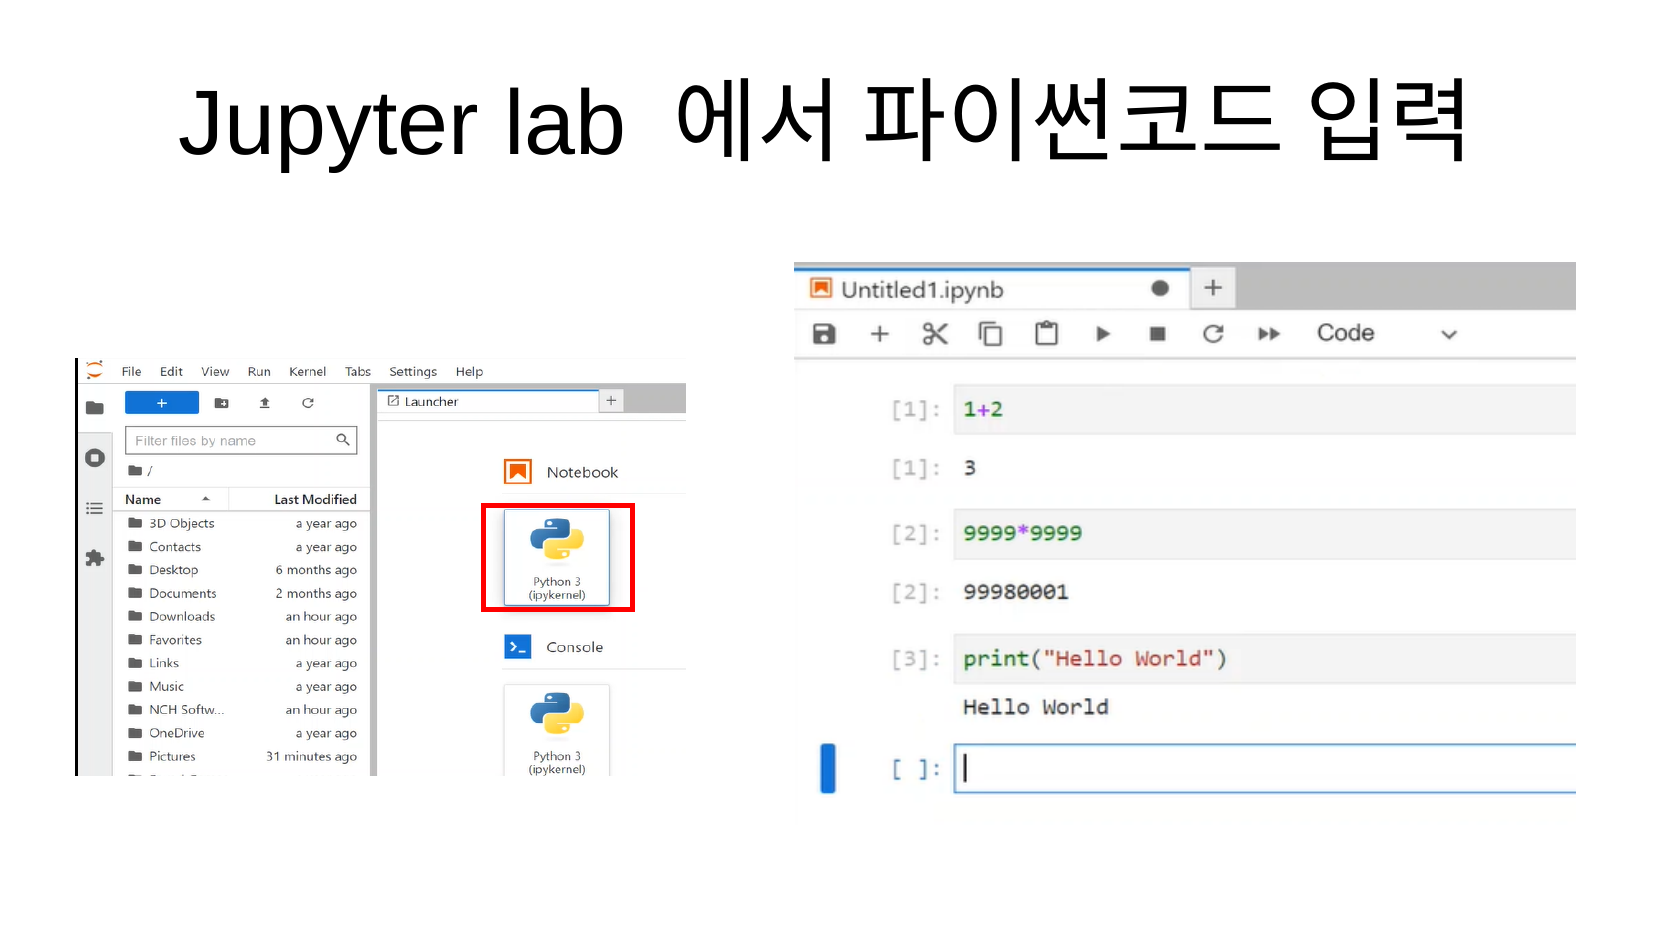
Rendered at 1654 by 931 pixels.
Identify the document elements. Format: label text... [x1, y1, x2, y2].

picture [794, 262, 1576, 826]
picture [75, 358, 686, 776]
title Jupyter lab 에서 파이썬코드 입력 [82, 37, 1571, 193]
